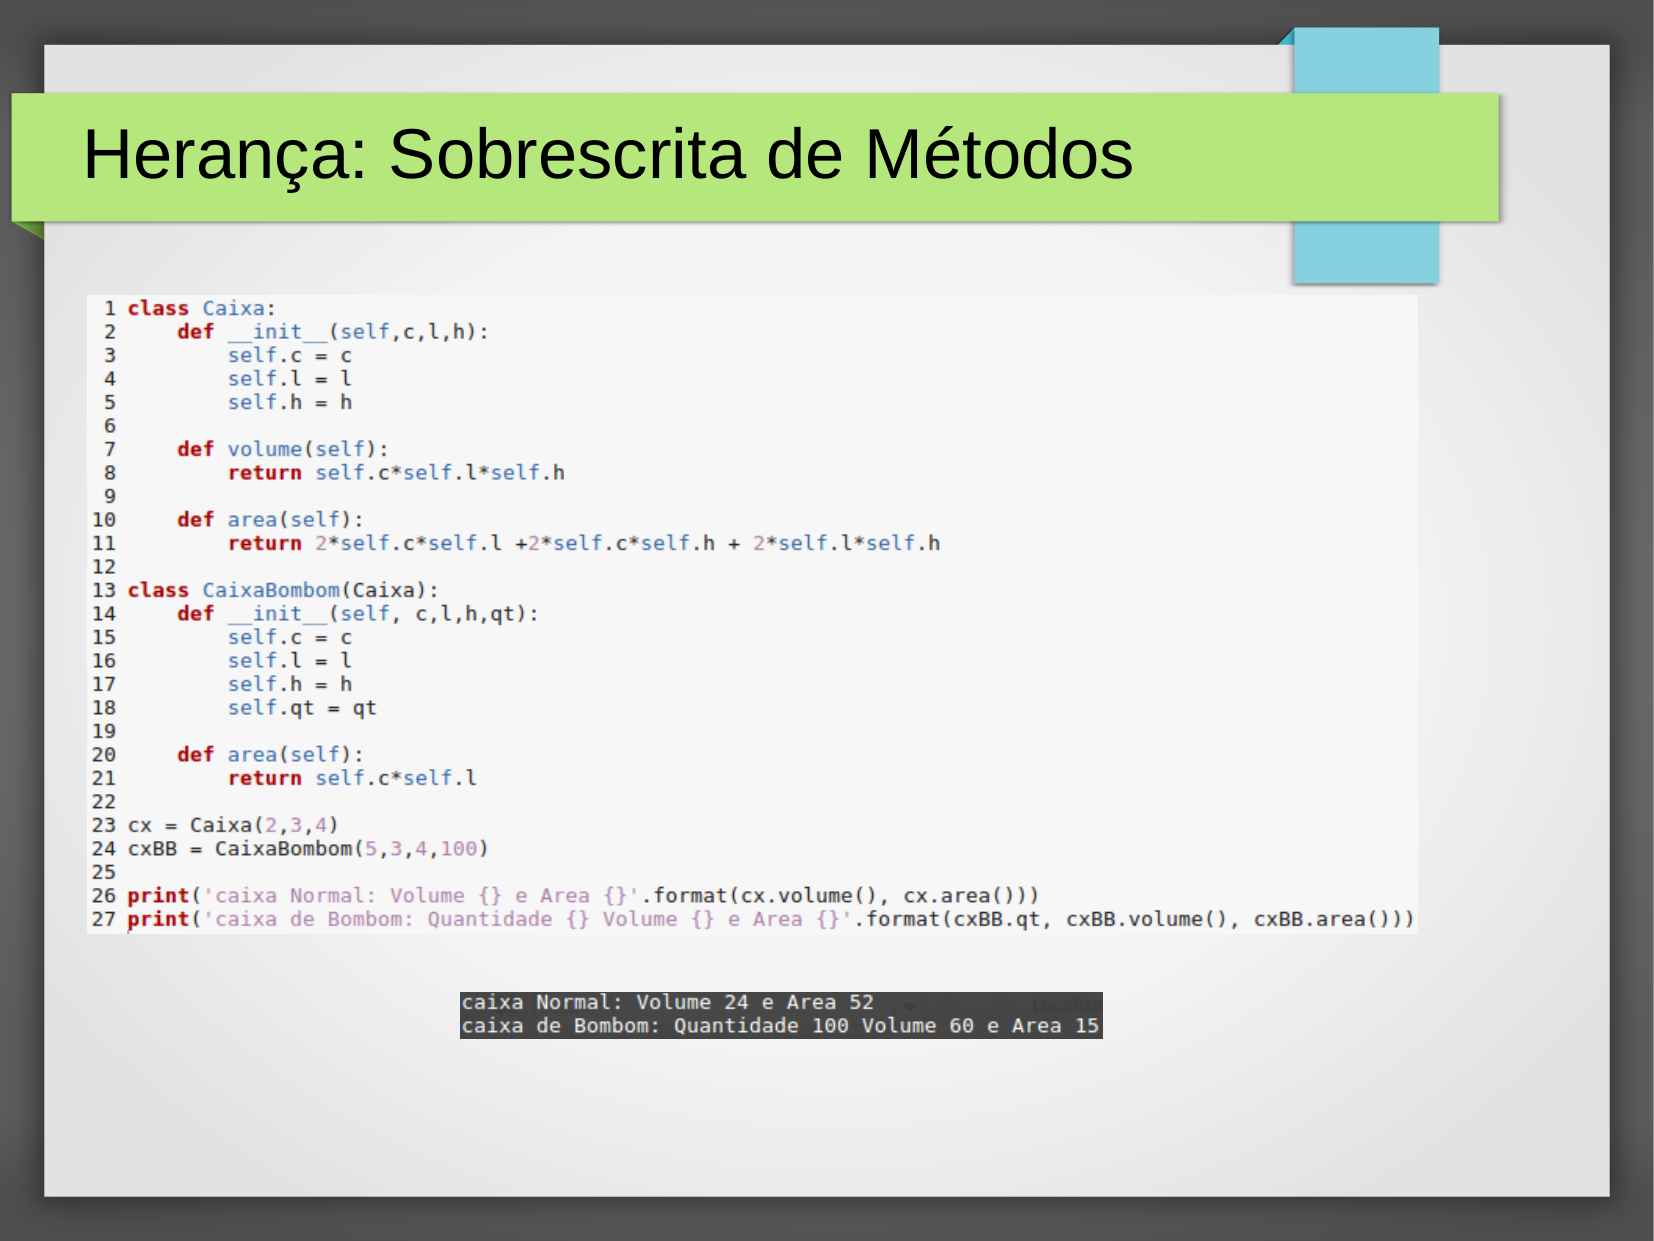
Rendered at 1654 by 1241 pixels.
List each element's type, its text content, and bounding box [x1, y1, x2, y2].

picture [0, 0, 1654, 1241]
title Herança: Sobrescrita de Métodos [82, 94, 1264, 213]
